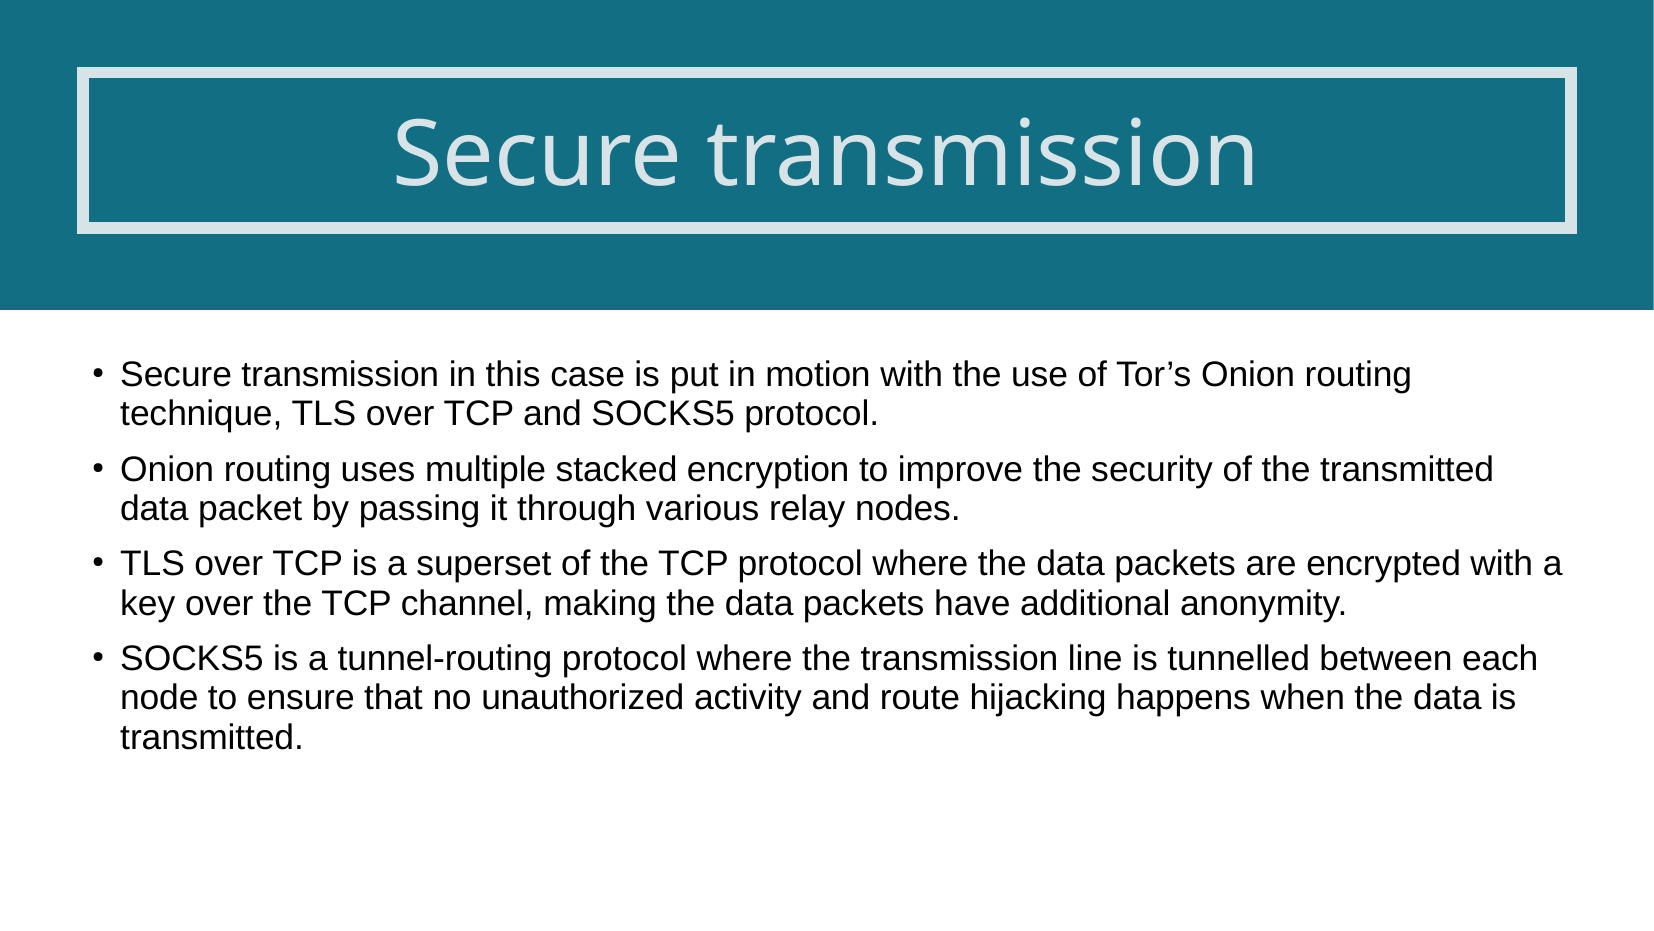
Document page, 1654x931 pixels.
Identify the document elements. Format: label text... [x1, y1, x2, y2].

title Secure transmission [82, 72, 1571, 228]
picture [0, 0, 1654, 931]
list Secure transmission in this case is put in motion with the use of Tor’s Onion routing technique, TLS over TCP and SOCKS5 protocol. Onion routing uses multiple stacked encryption to improve the security of the transmitted data packet by passing it through various relay nodes. TLS over TCP is a superset of the TCP protocol where the data packets are encrypted with a key over the TCP channel, making the data packets have additional anonymity. SOCKS5 is a tunnel-routing protocol where the transmission line is tunnelled between each node to ensure that no unauthorized activity and route hijacking happens when the data is transmitted. [82, 354, 1571, 758]
